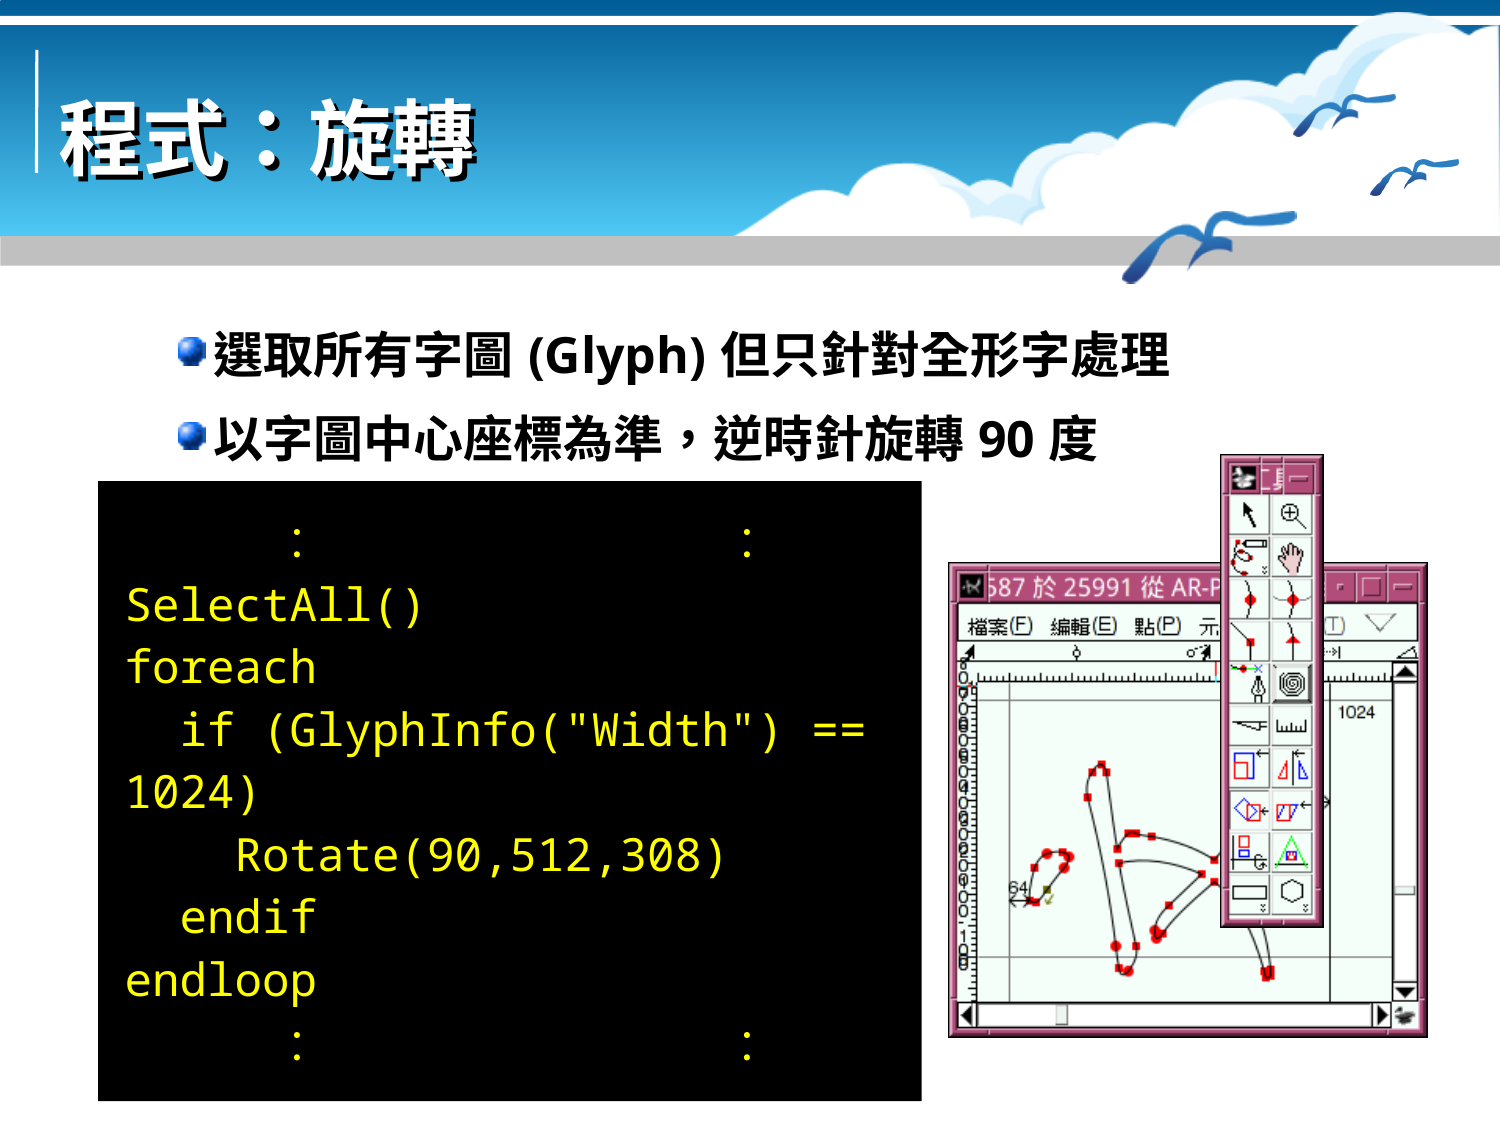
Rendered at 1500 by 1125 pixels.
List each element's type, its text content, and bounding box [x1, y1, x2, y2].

picture [948, 454, 1428, 1038]
title 程式：旋轉 [59, 86, 1465, 186]
text_box ： ： SelectAll() foreach if (GlyphInfo("Width") == 1024) Rotate(90,512,308) endif endloop ： ： [98, 481, 922, 1041]
picture [730, 12, 1500, 284]
list 選取所有字圖(Glyph)但只針對全形字處理 以字圖中心座標為準，逆時針旋轉90度 [178, 315, 1388, 507]
